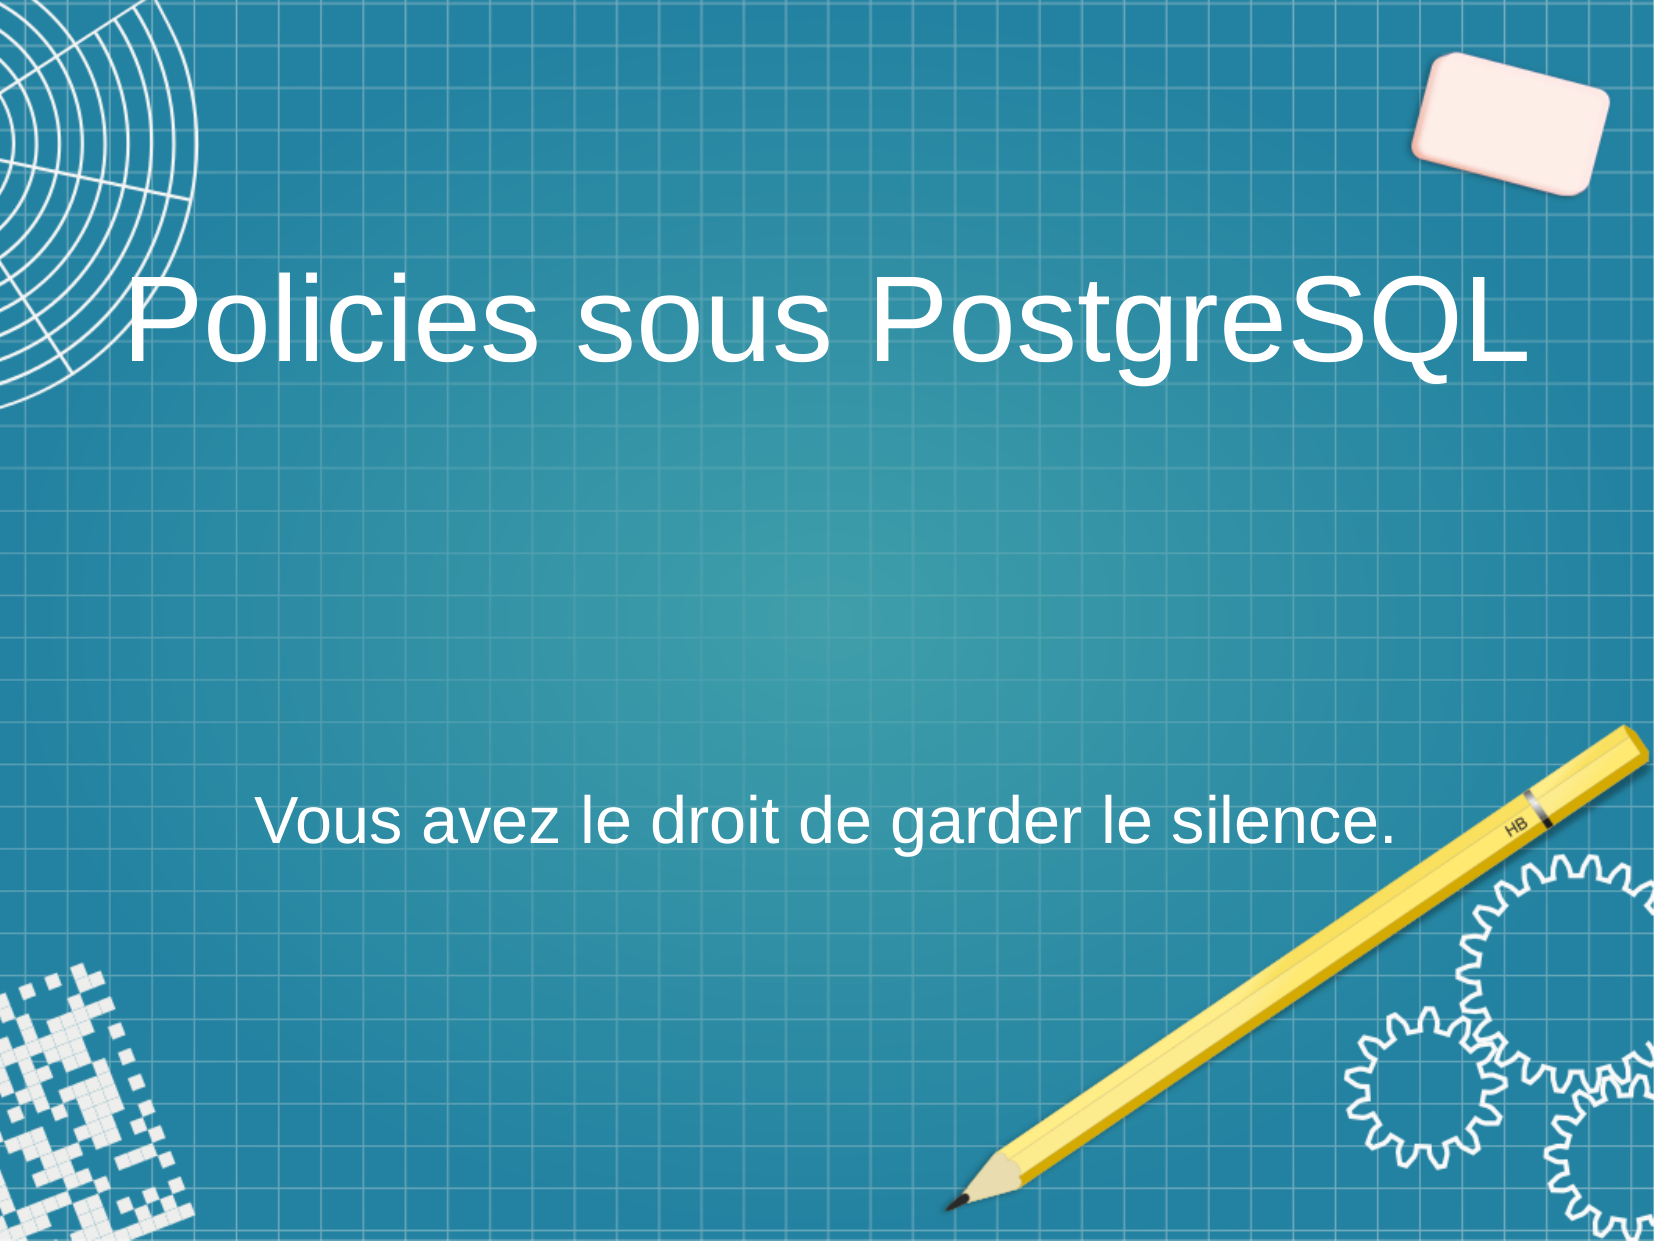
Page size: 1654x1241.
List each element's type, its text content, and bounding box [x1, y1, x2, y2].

subtitle Vous avez le droit de garder le silence. [82, 519, 1571, 1123]
picture [0, 0, 1654, 1241]
title Policies sous PostgreSQL [82, 177, 1571, 461]
